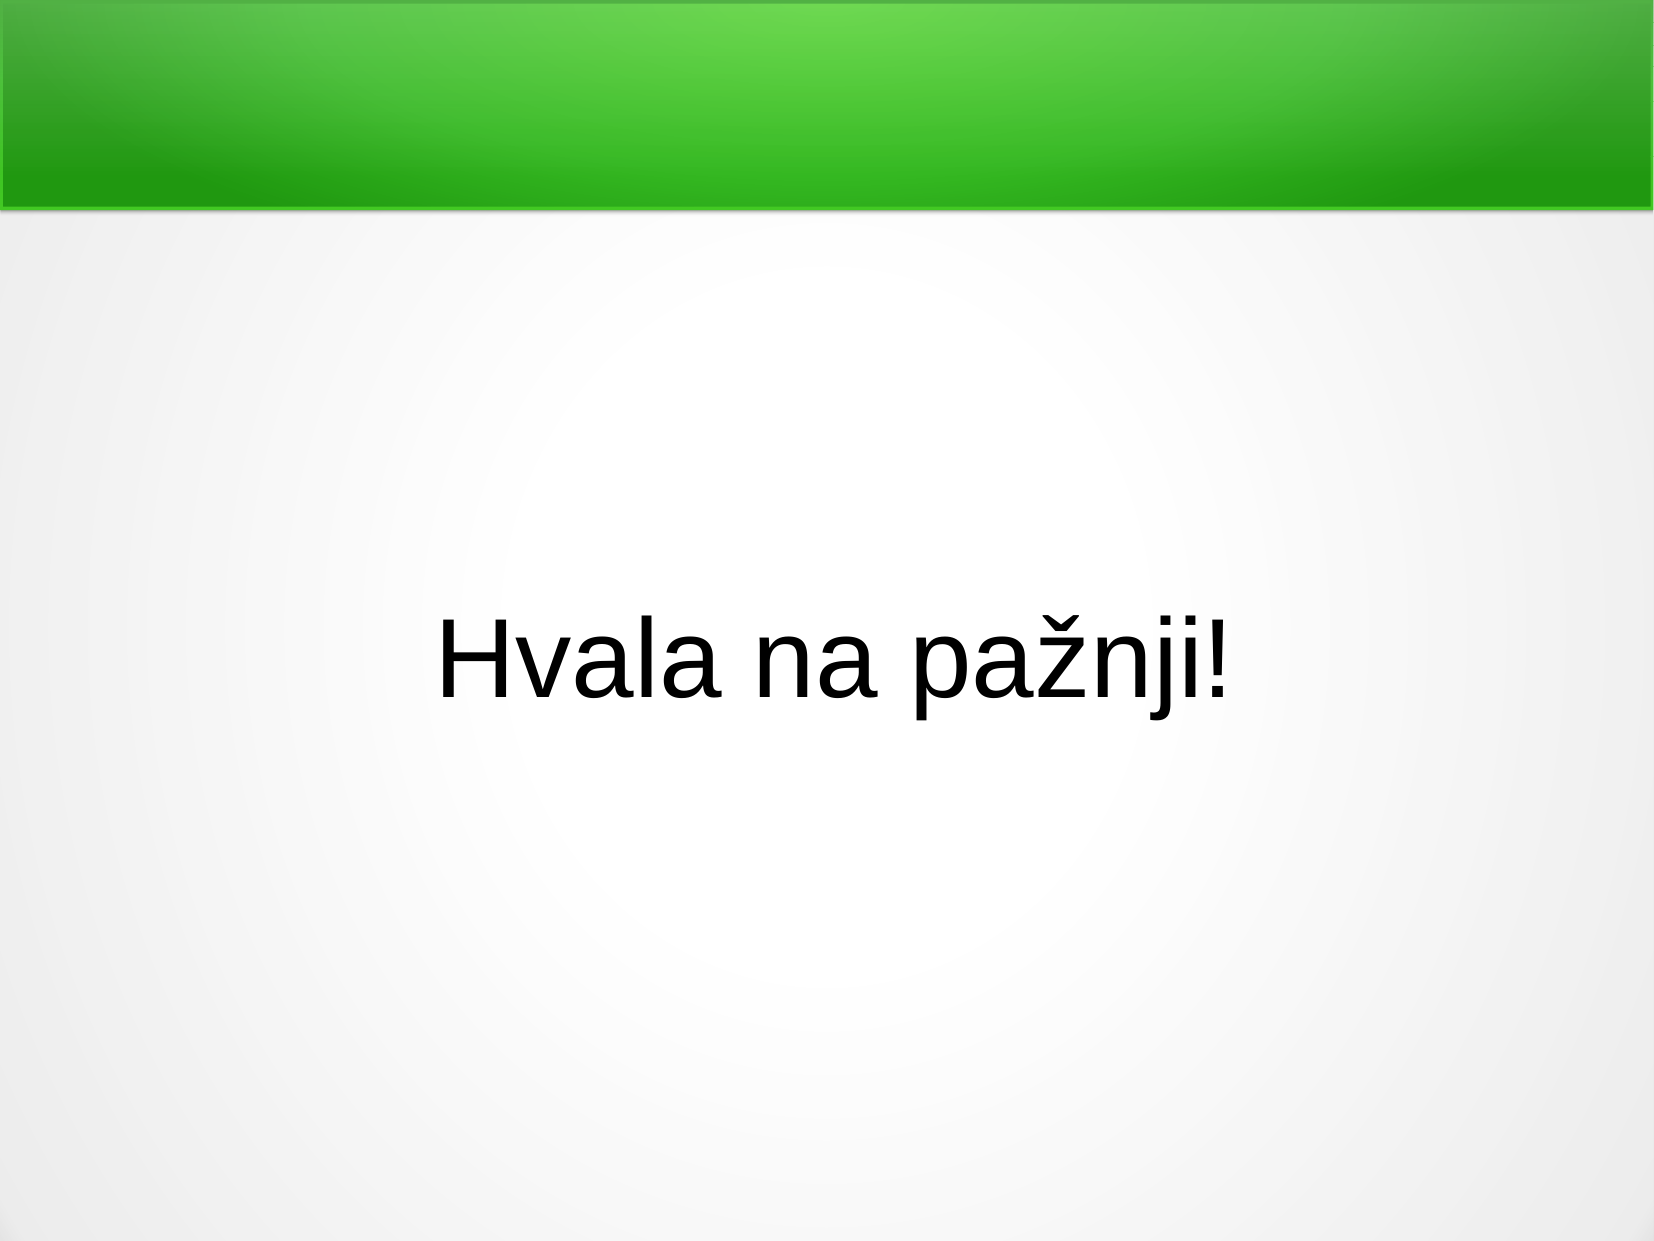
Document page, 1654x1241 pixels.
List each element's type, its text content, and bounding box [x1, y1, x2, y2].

subtitle Hvala na pažnji! [90, 330, 1579, 988]
